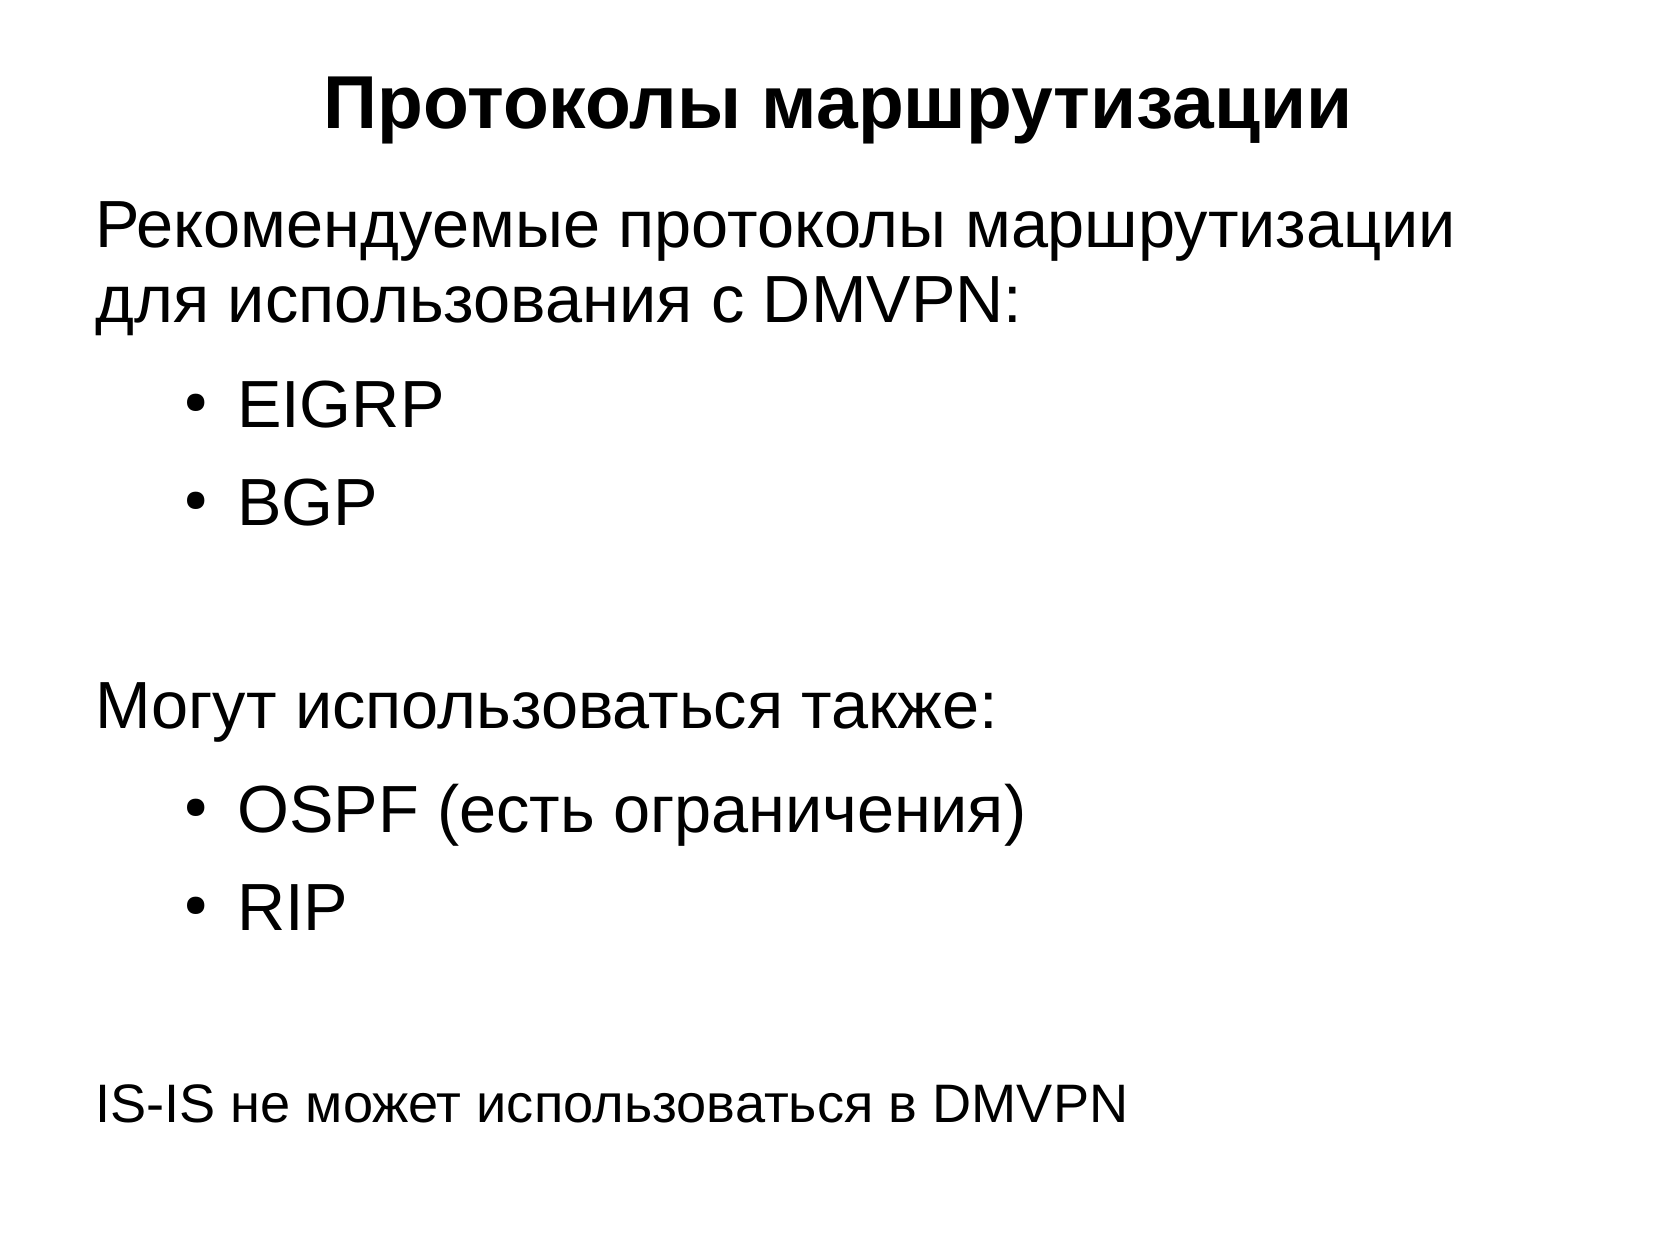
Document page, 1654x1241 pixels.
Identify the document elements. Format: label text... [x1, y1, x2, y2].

text_box Протоколы маршрутизации [64, 37, 1613, 151]
list Рекомендуемые протоколы маршрутизации для использования с DMVPN: EIGRP BGP Могут использоваться также: OSPF (есть ограничения) RIP IS-IS не может использоваться в DMVPN [95, 187, 1538, 1208]
